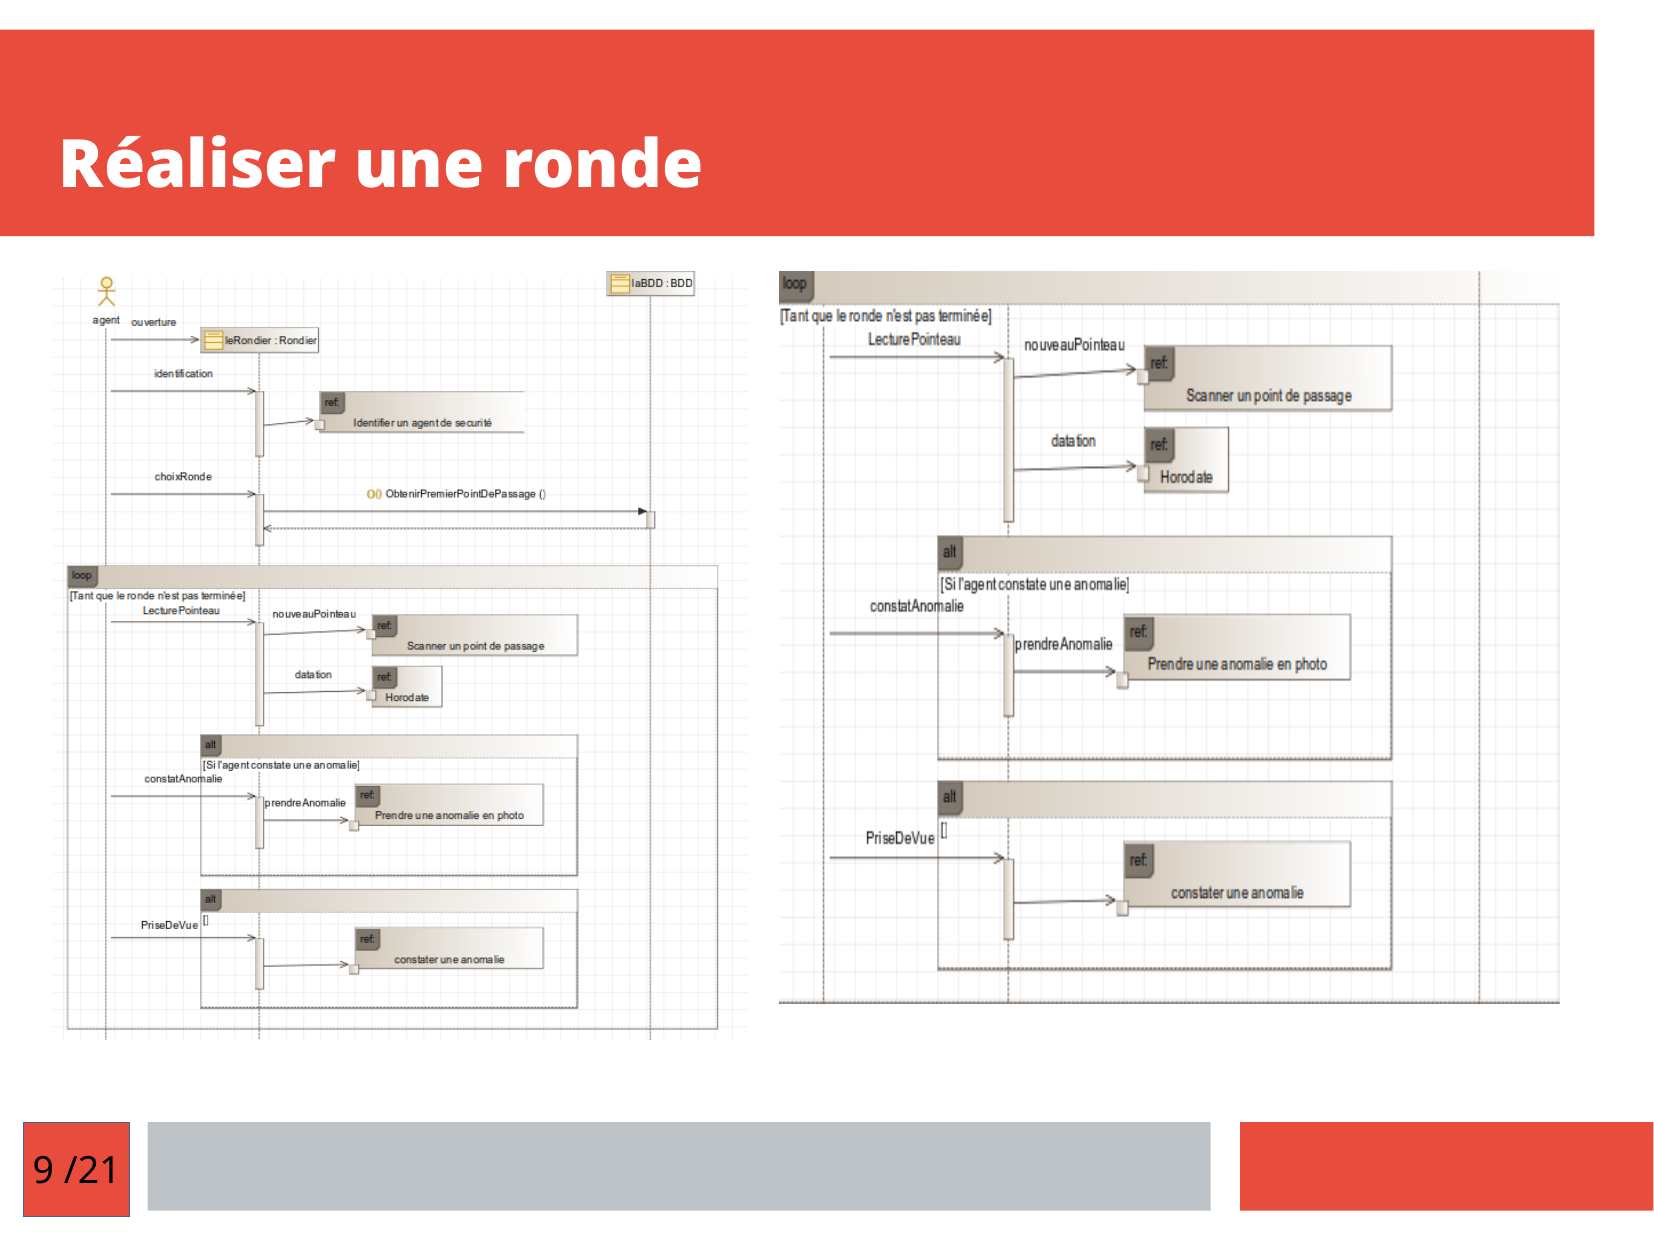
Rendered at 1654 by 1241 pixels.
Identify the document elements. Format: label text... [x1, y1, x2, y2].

picture [47, 271, 748, 1040]
text_box <numéro> /21 [23, 1122, 130, 1217]
picture [779, 271, 1560, 1004]
title Réaliser une ronde [59, 59, 1595, 207]
